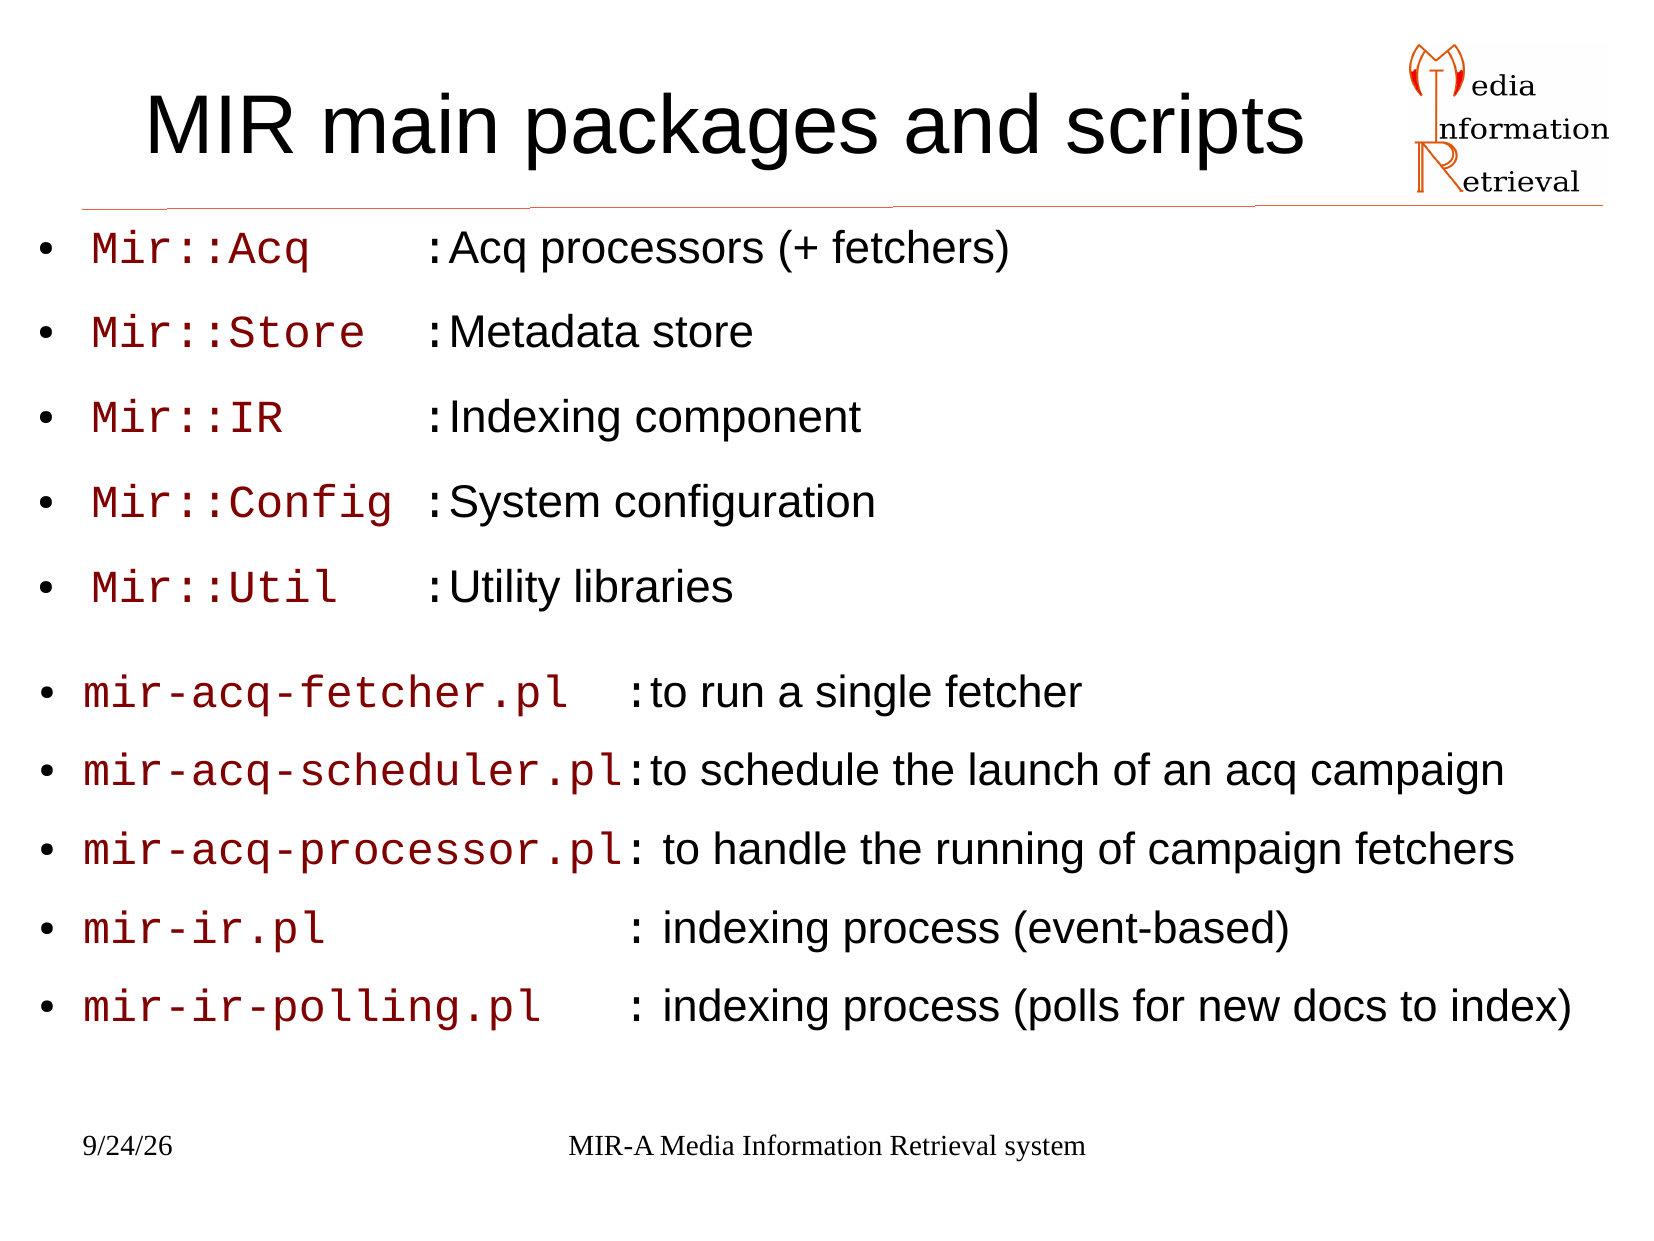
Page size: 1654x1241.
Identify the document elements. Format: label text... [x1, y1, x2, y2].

list mir-acq-fetcher.pl :to run a single fetcher mir-acq-scheduler.pl:to schedule the launch of an acq campaign mir-acq-processor.pl: to handle the running of campaign fetchers mir-ir.pl : indexing process (event-based) mir-ir-polling.pl : indexing process (polls for new docs to index) [24, 666, 1629, 1042]
title MIR main packages and scripts [24, 21, 1428, 221]
list Mir::Acq :Acq processors (+ fetchers) Mir::Store :Metadata store Mir::IR :Indexing component Mir::Config :System configuration Mir::Util :Utility libraries [20, 221, 1580, 656]
picture [1428, 43, 1610, 198]
